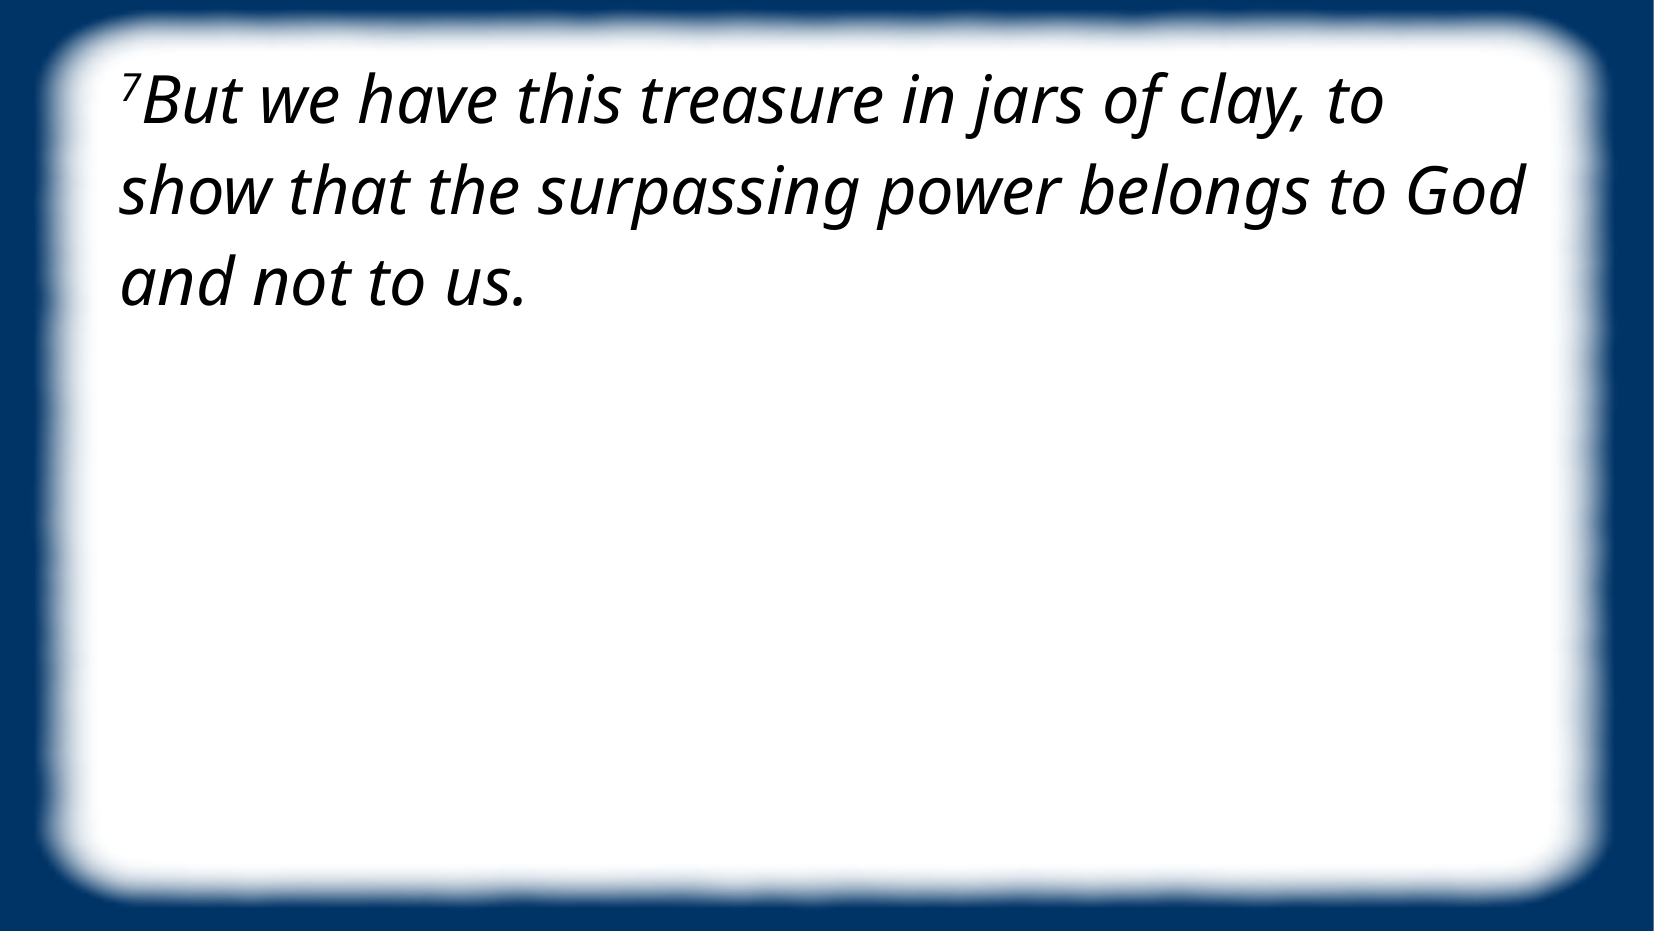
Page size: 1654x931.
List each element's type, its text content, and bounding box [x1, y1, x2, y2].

picture [0, 0, 1654, 931]
text_box 7But we have this treasure in jars of clay, to show that the surpassing power belongs to God and not to us. [105, 45, 1546, 346]
